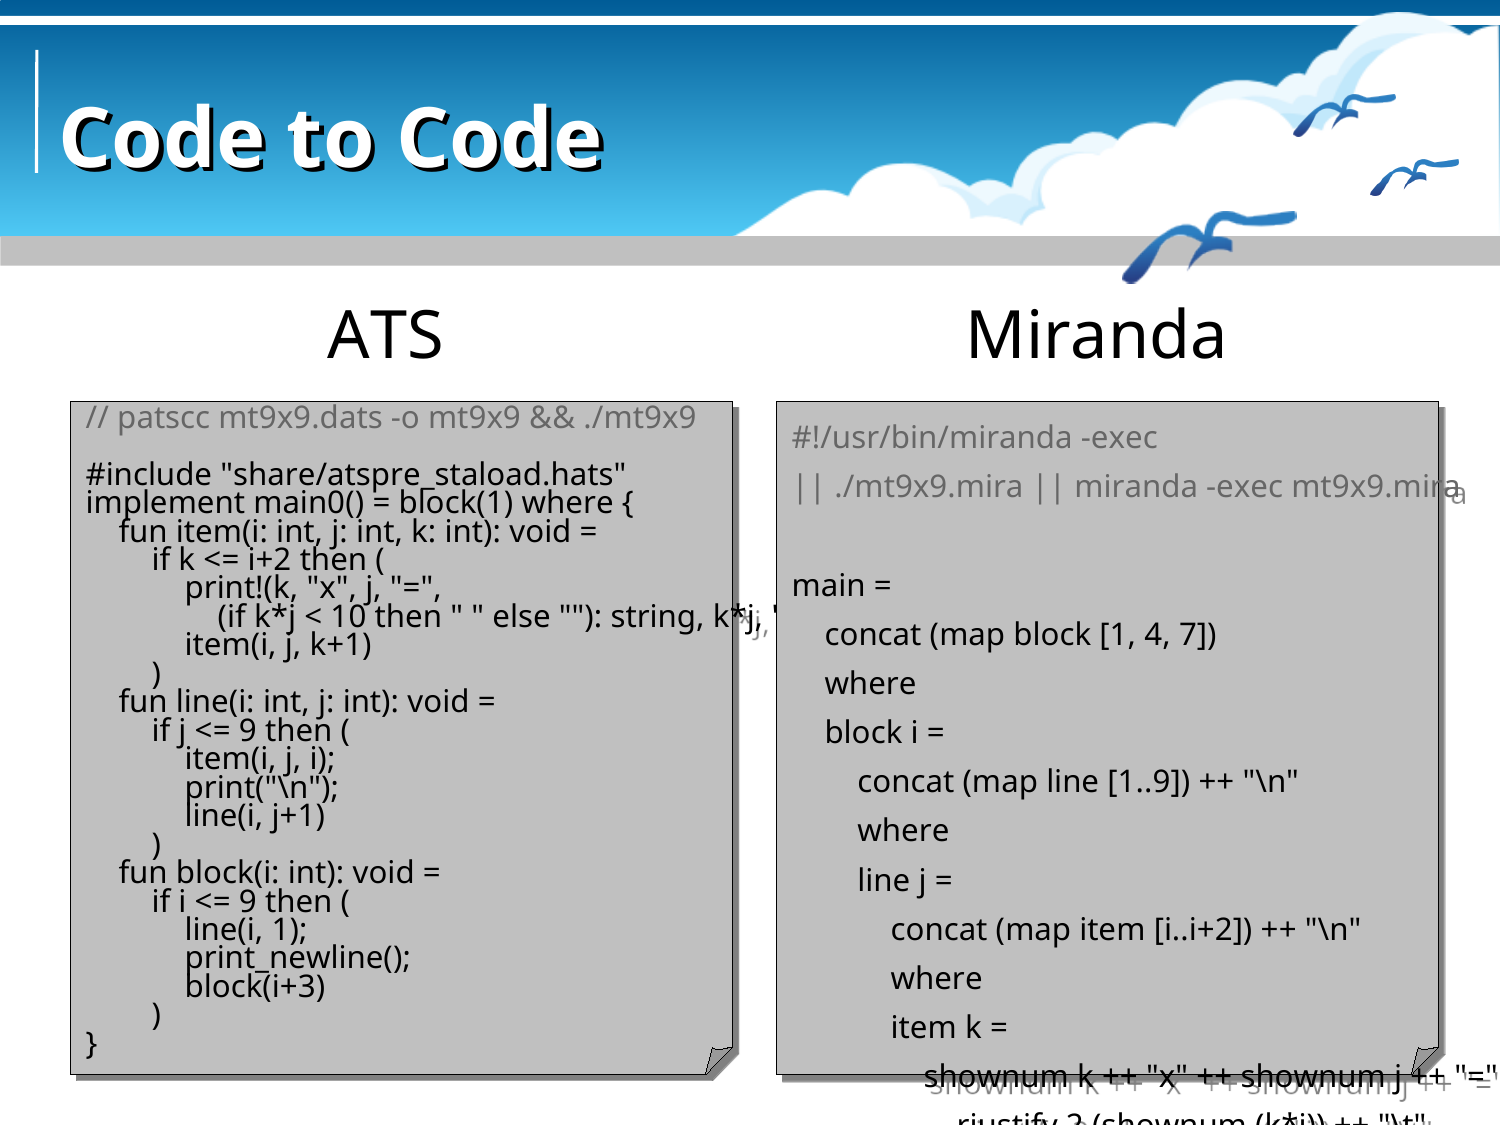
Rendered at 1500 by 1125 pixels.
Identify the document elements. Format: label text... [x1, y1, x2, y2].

text_box #!/usr/bin/miranda -exec || ./mt9x9.mira || miranda -exec mt9x9.mira main = concat (map block [1, 4, 7]) where block i = concat (map line [1..9]) ++ "\n" where line j = concat (map item [i..i+2]) ++ "\n" where item k = shownum k ++ "x" ++ shownum j ++ "=" ++ rjustify 2 (shownum (k*j)) ++ "\t" [776, 401, 1439, 1075]
picture [730, 12, 1500, 284]
text_box ATS [312, 283, 497, 388]
text_box // patscc mt9x9.dats -o mt9x9 && ./mt9x9 #include "share/atspre_staload.hats" implement main0() = block(1) where { fun item(i: int, j: int, k: int): void = if k <= i+2 then ( print!(k, "x", j, "=", (if k*j < 10 then " " else ""): string, k*j, "\t"); item(i, j, k+1) ) fun line(i: int, j: int): void = if j <= 9 then ( item(i, j, i); print("\n"); line(i, j+1) ) fun block(i: int): void = if i <= 9 then ( line(i, 1); print_newline(); block(i+3) ) } [70, 401, 733, 1075]
text_box Miranda [950, 283, 1288, 388]
title Code to Code [59, 86, 1465, 186]
